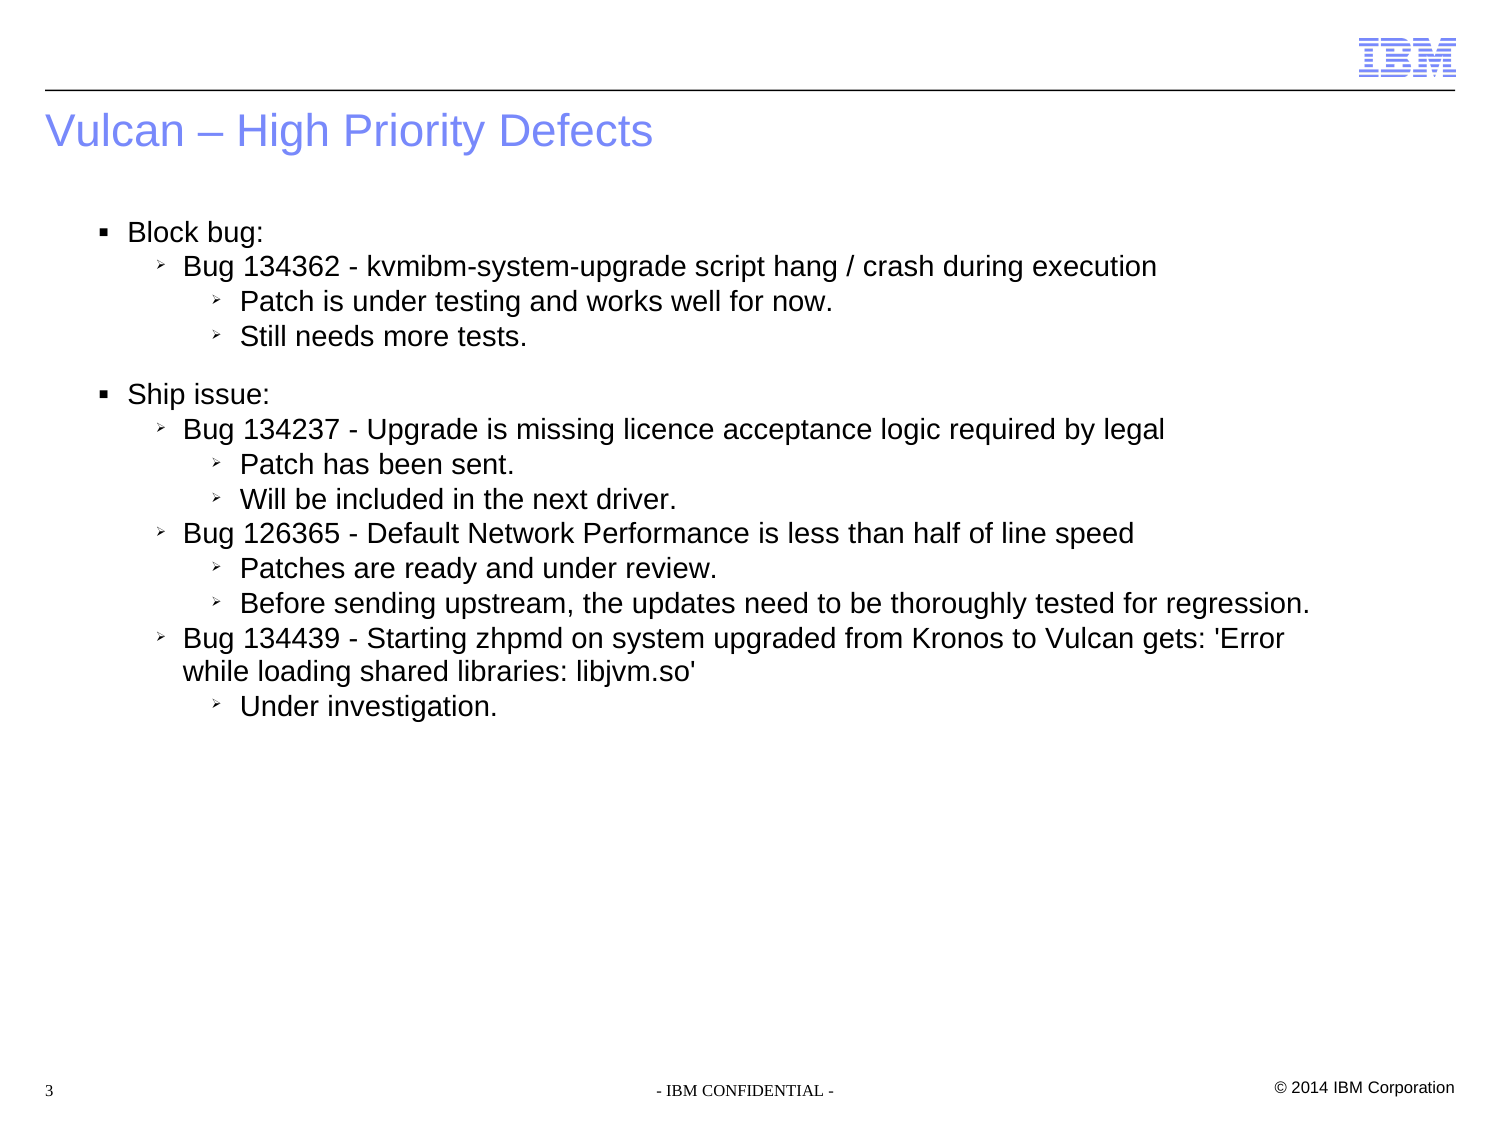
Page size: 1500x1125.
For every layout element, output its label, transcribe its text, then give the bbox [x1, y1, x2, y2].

picture [1359, 37, 1456, 77]
list Block bug: Bug 134362 - kvmibm-system-upgrade script hang / crash during execution Patch is under testing and works well for now. Still needs more tests. Ship issue: Bug 134237 - Upgrade is missing licence acceptance logic required by legal Patch has been sent. Will be included in the next driver. Bug 126365 - Default Network Performance is less than half of line speed Patches are ready and under review. Before sending upstream, the updates need to be thoroughly tested for regression. Bug 134439 - Starting zhpmd on system upgraded from Kronos to Vulcan gets: 'Error while loading shared libraries: libjvm.so' Under investigation. [83, 208, 1369, 890]
title Vulcan – High Priority Defects [30, 97, 1456, 203]
